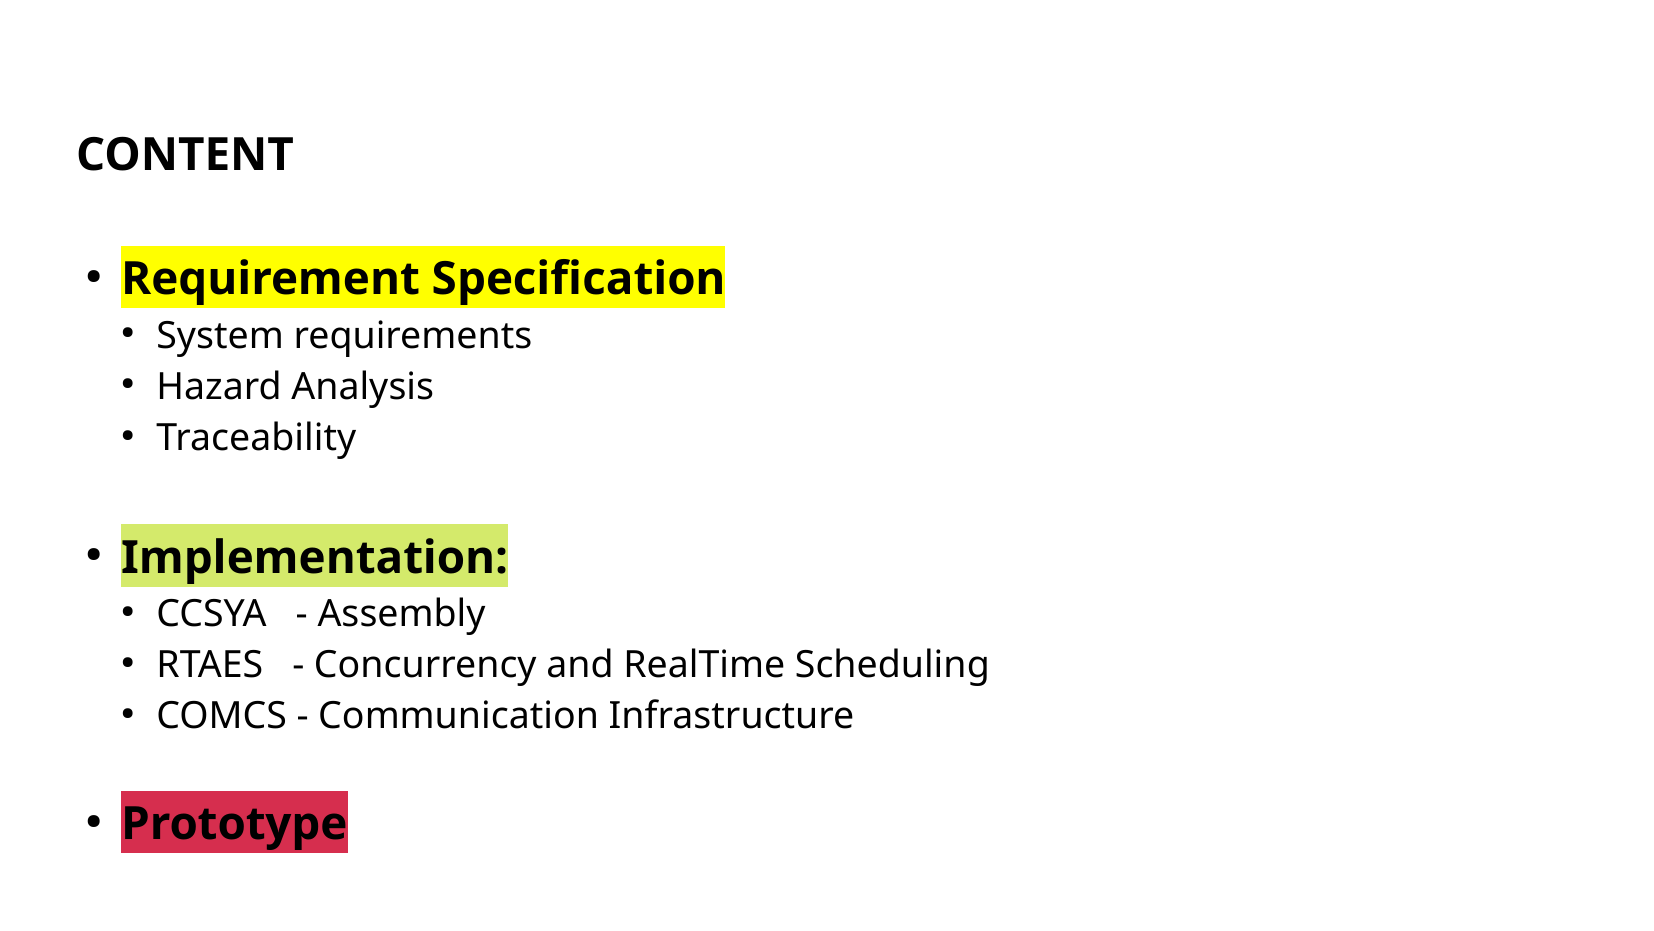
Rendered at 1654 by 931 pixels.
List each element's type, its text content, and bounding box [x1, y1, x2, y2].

text_box Requirement Specification System requirements Hazard Analysis Traceability Implementation: CCSYA - Assembly RTAES - Concurrency and RealTime Scheduling COMCS - Communication Infrastructure Prototype [70, 238, 1565, 785]
title CONTENT [76, 99, 1565, 207]
